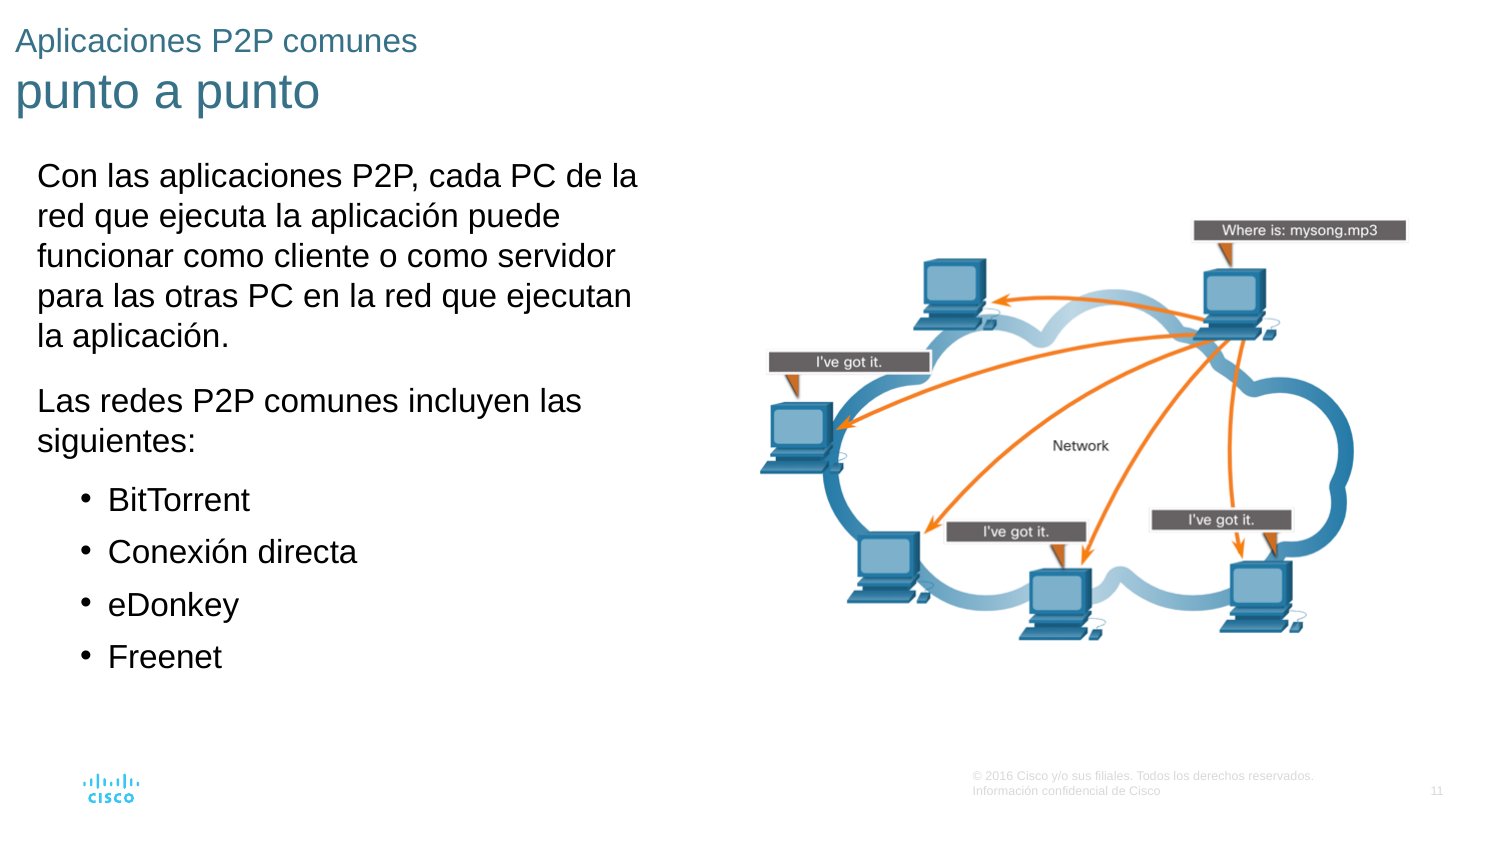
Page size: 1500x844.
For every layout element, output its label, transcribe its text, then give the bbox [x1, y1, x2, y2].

title Aplicaciones P2P comunes punto a punto [0, 6, 1500, 131]
picture [750, 191, 1422, 661]
list Con las aplicaciones P2P, cada PC de la red que ejecuta la aplicación puede funcionar como cliente o como servidor para las otras PC en la red que ejecutan la aplicación. Las redes P2P comunes incluyen las siguientes: BitTorrent Conexión directa eDonkey Freenet [22, 147, 694, 750]
